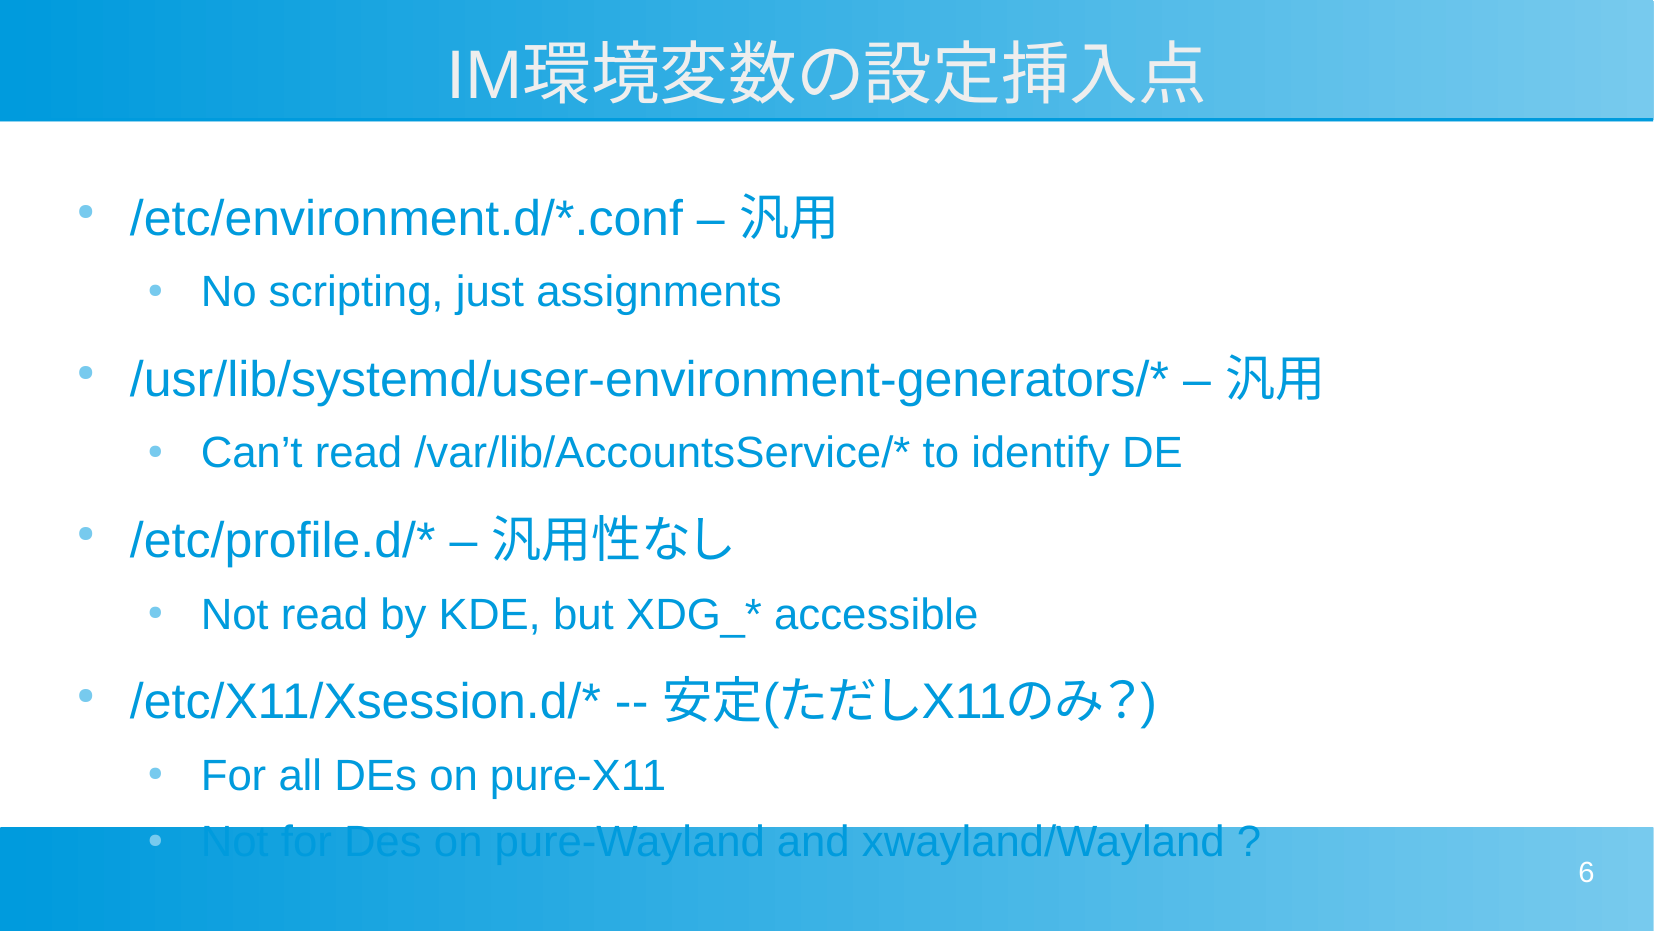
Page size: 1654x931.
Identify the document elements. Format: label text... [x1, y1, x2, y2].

title IM環境変数の設定挿入点 [59, 18, 1595, 119]
list /etc/environment.d/*.conf – 汎用 No scripting, just assignments /usr/lib/systemd/user-environment-generators/* – 汎用 Can’t read /var/lib/AccountsService/* to identify DE /etc/profile.d/* – 汎用性なし Not read by KDE, but XDG_* accessible /etc/X11/Xsession.d/* -- 安定(ただしX11のみ？) For all DEs on pure-X11 Not for Des on pure-Wayland and xwayland/Wayland ? [59, 177, 1595, 768]
